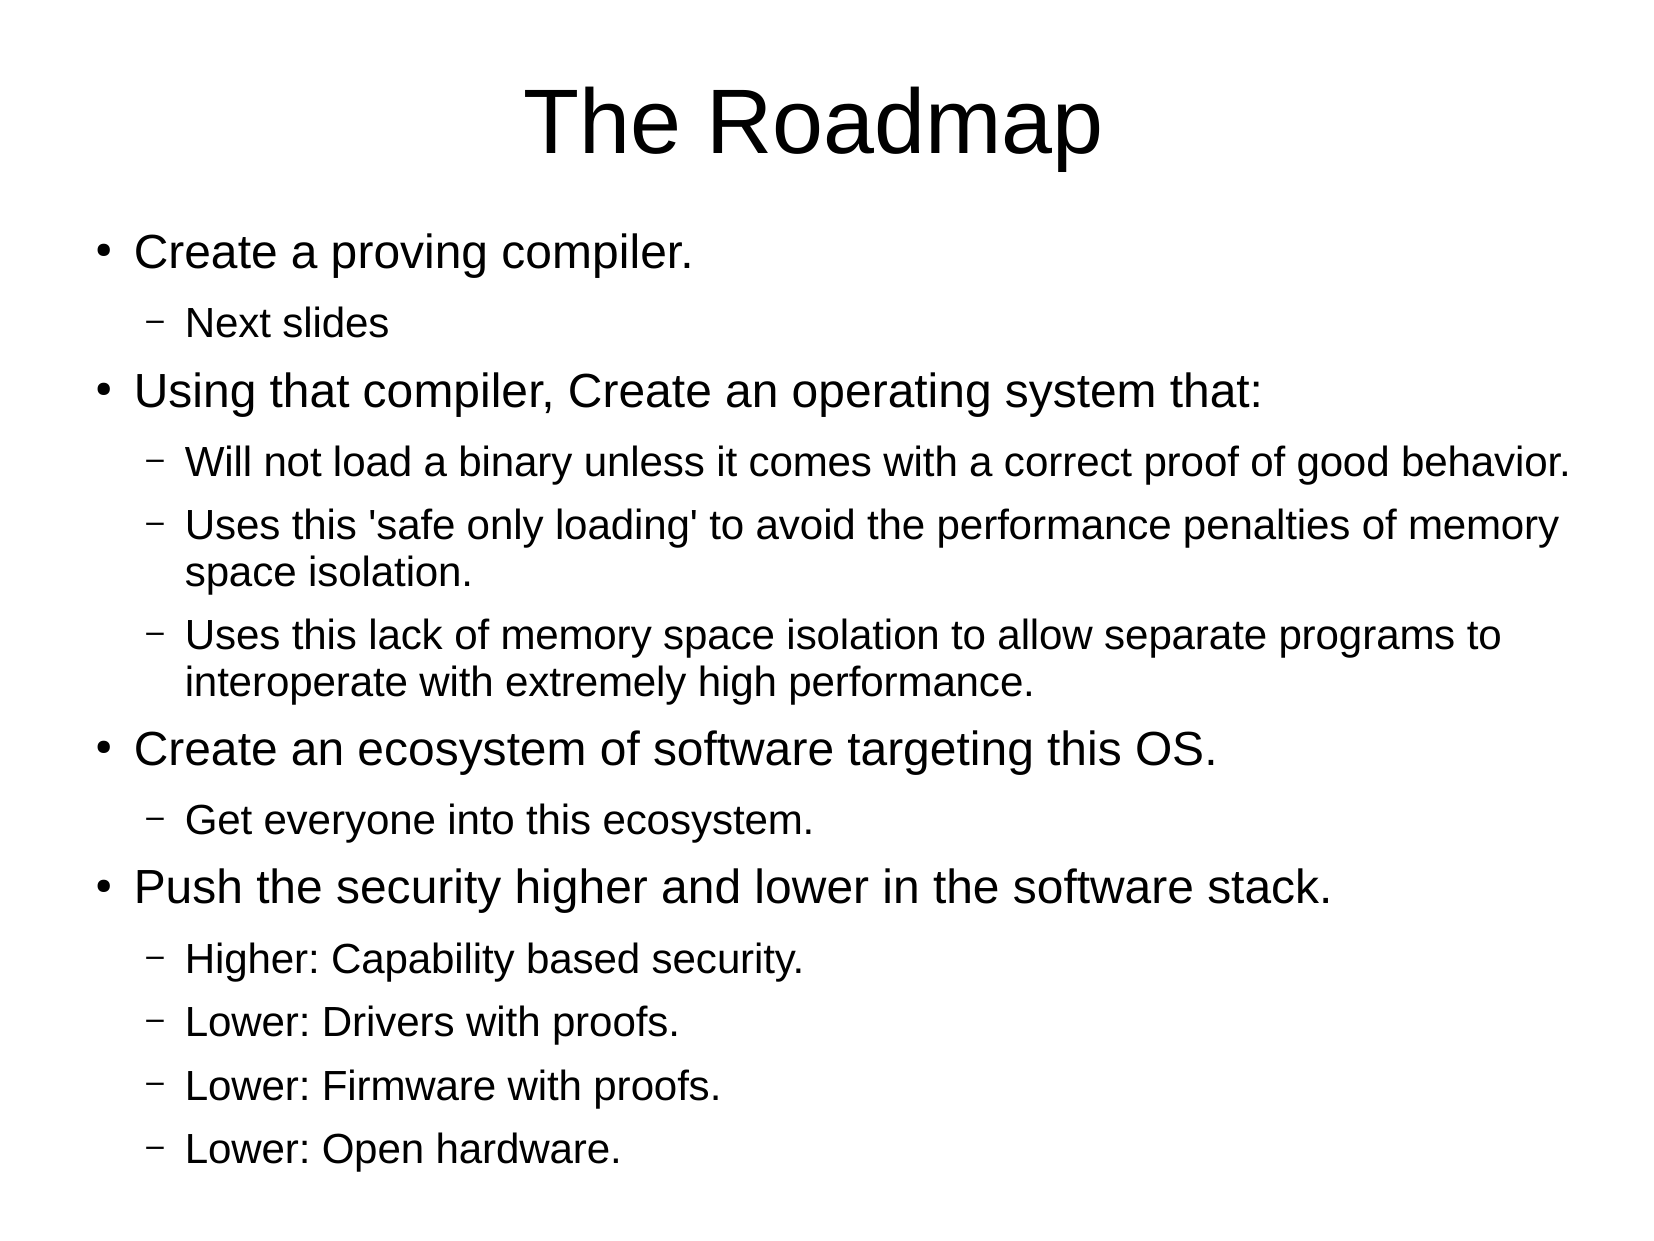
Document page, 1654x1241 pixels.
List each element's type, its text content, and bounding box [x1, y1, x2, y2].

title The Roadmap [82, 49, 1571, 196]
list Create a proving compiler. Next slides Using that compiler, Create an operating system that: Will not load a binary unless it comes with a correct proof of good behavior. Uses this 'safe only loading' to avoid the performance penalties of memory space isolation. Uses this lack of memory space isolation to allow separate programs to interoperate with extremely high performance. Create an ecosystem of software targeting this OS. Get everyone into this ecosystem. Push the security higher and lower in the software stack. Higher: Capability based security. Lower: Drivers with proofs. Lower: Firmware with proofs. Lower: Open hardware. [82, 225, 1571, 1201]
